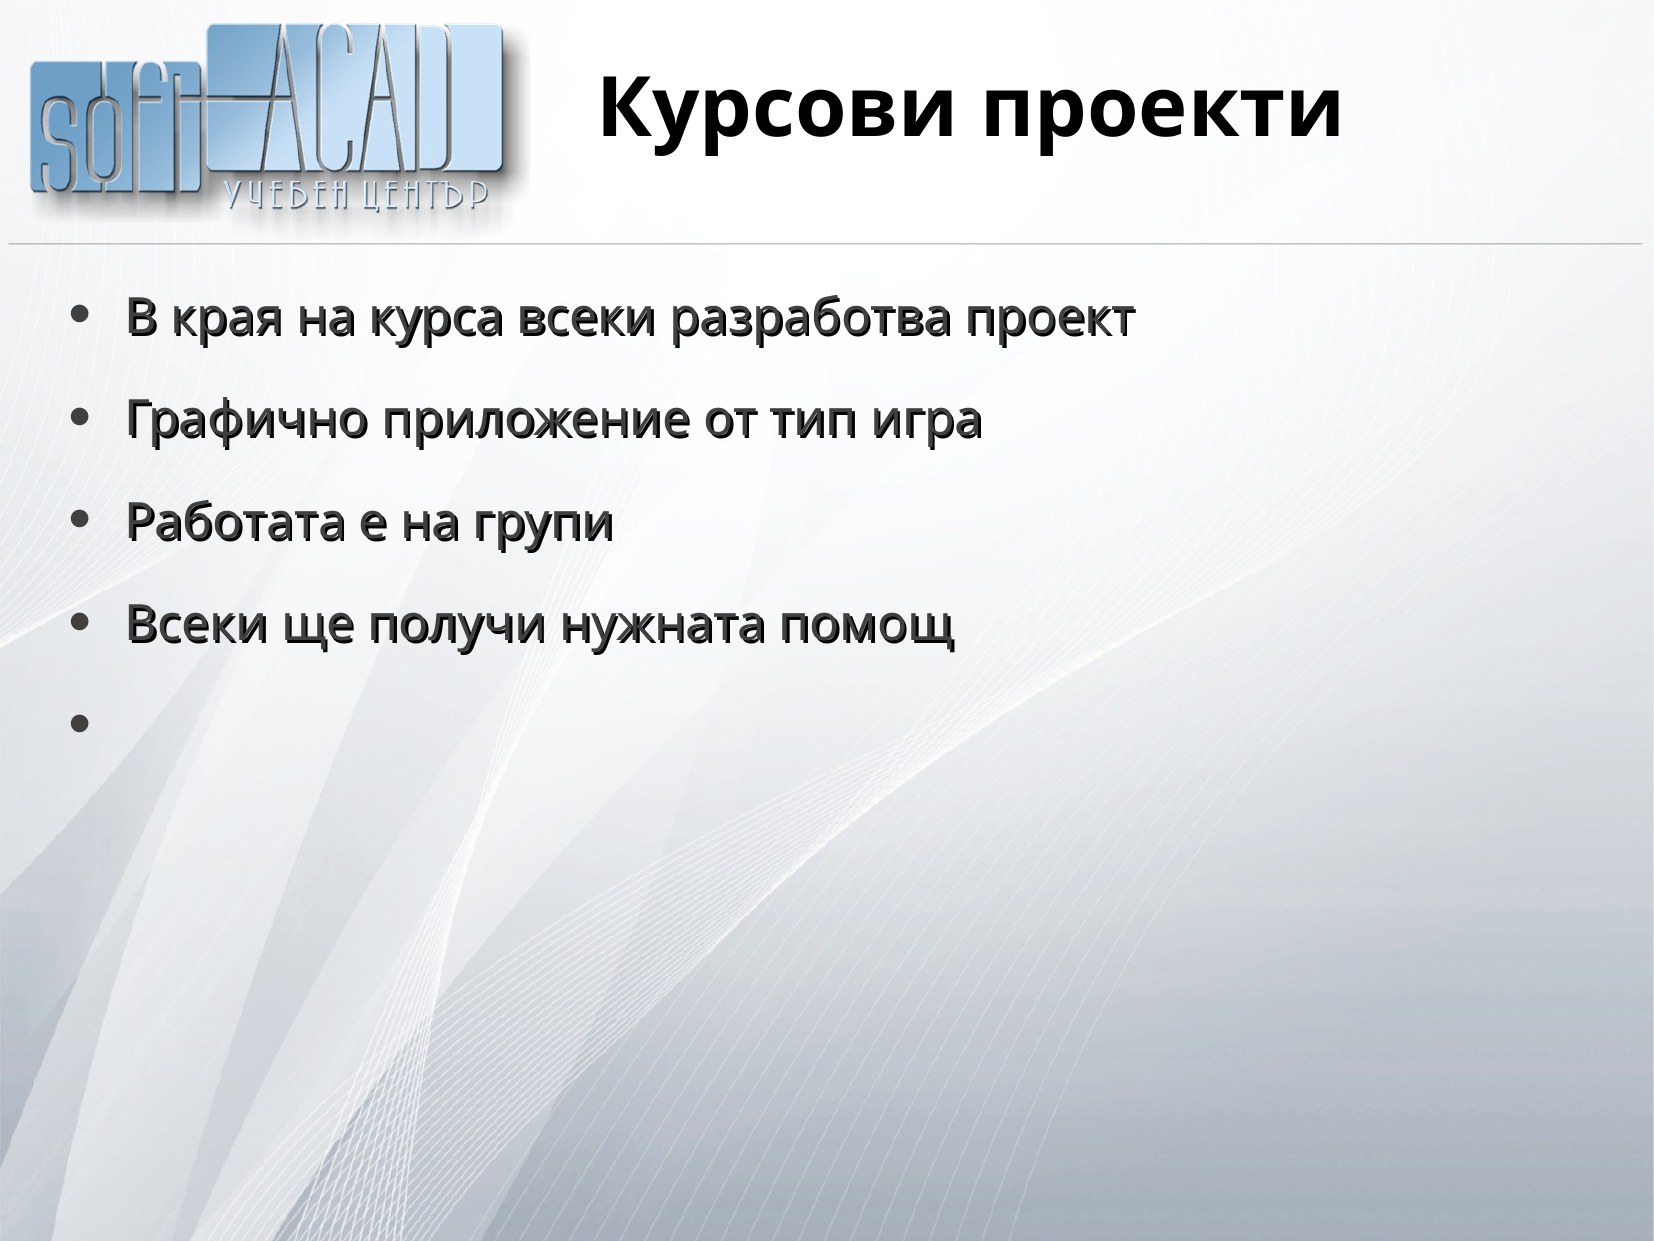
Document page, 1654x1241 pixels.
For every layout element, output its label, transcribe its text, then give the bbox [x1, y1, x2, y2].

title Курсови проекти [464, 45, 1604, 241]
list В края на курса всеки разработва проект Графично приложение от тип игра Работата е на групи Всеки ще получи нужната помощ [51, 245, 1654, 1241]
